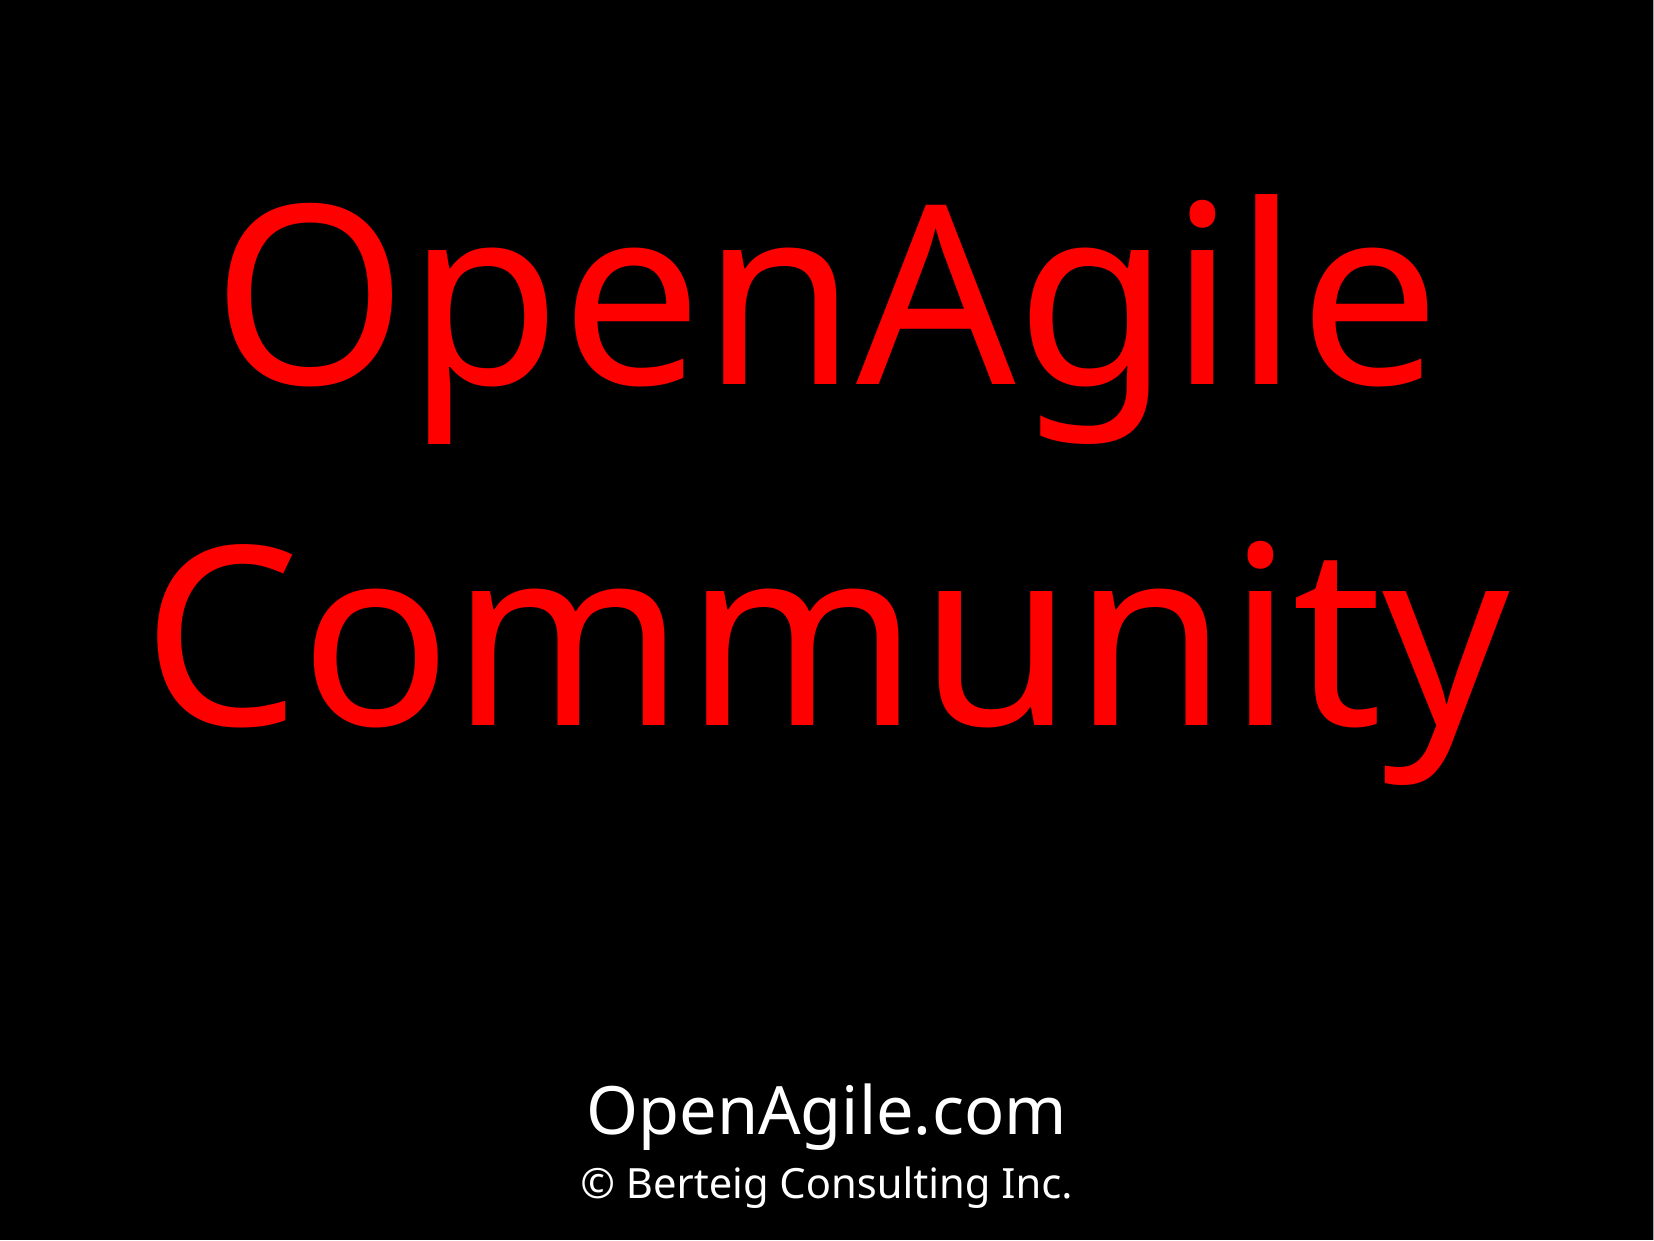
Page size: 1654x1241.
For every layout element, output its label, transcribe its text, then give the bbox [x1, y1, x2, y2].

title OpenAgile Community [59, 36, 1595, 879]
